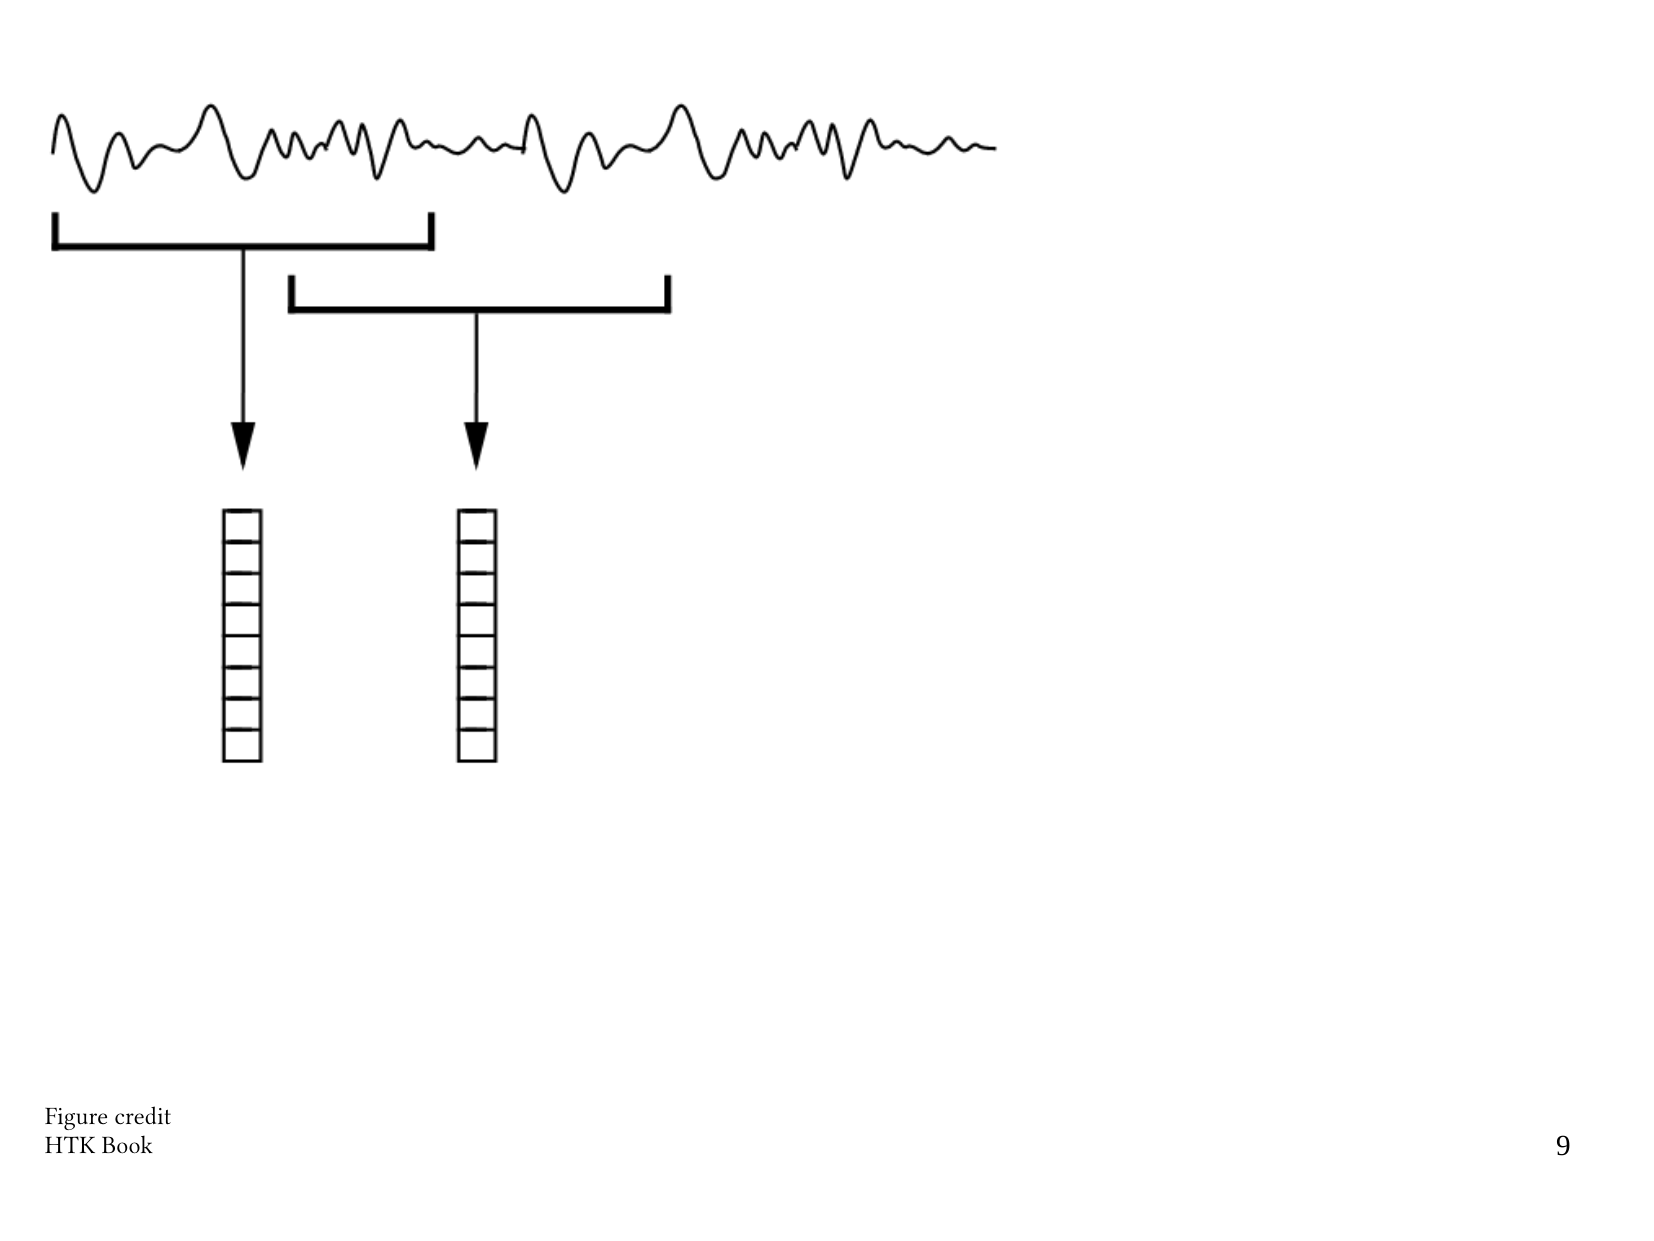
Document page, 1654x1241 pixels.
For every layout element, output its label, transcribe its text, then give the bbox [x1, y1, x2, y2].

picture [6, 20, 1051, 826]
text_box Figure credit HTK Book [30, 1095, 187, 1167]
subtitle FEATURE EXTRACTION - Sliding window feature extraction GMM MONOPHONE TRAINING GMM TRIPHONE TRAINING DNN TRAINING DECODING [60, 72, 1549, 1216]
